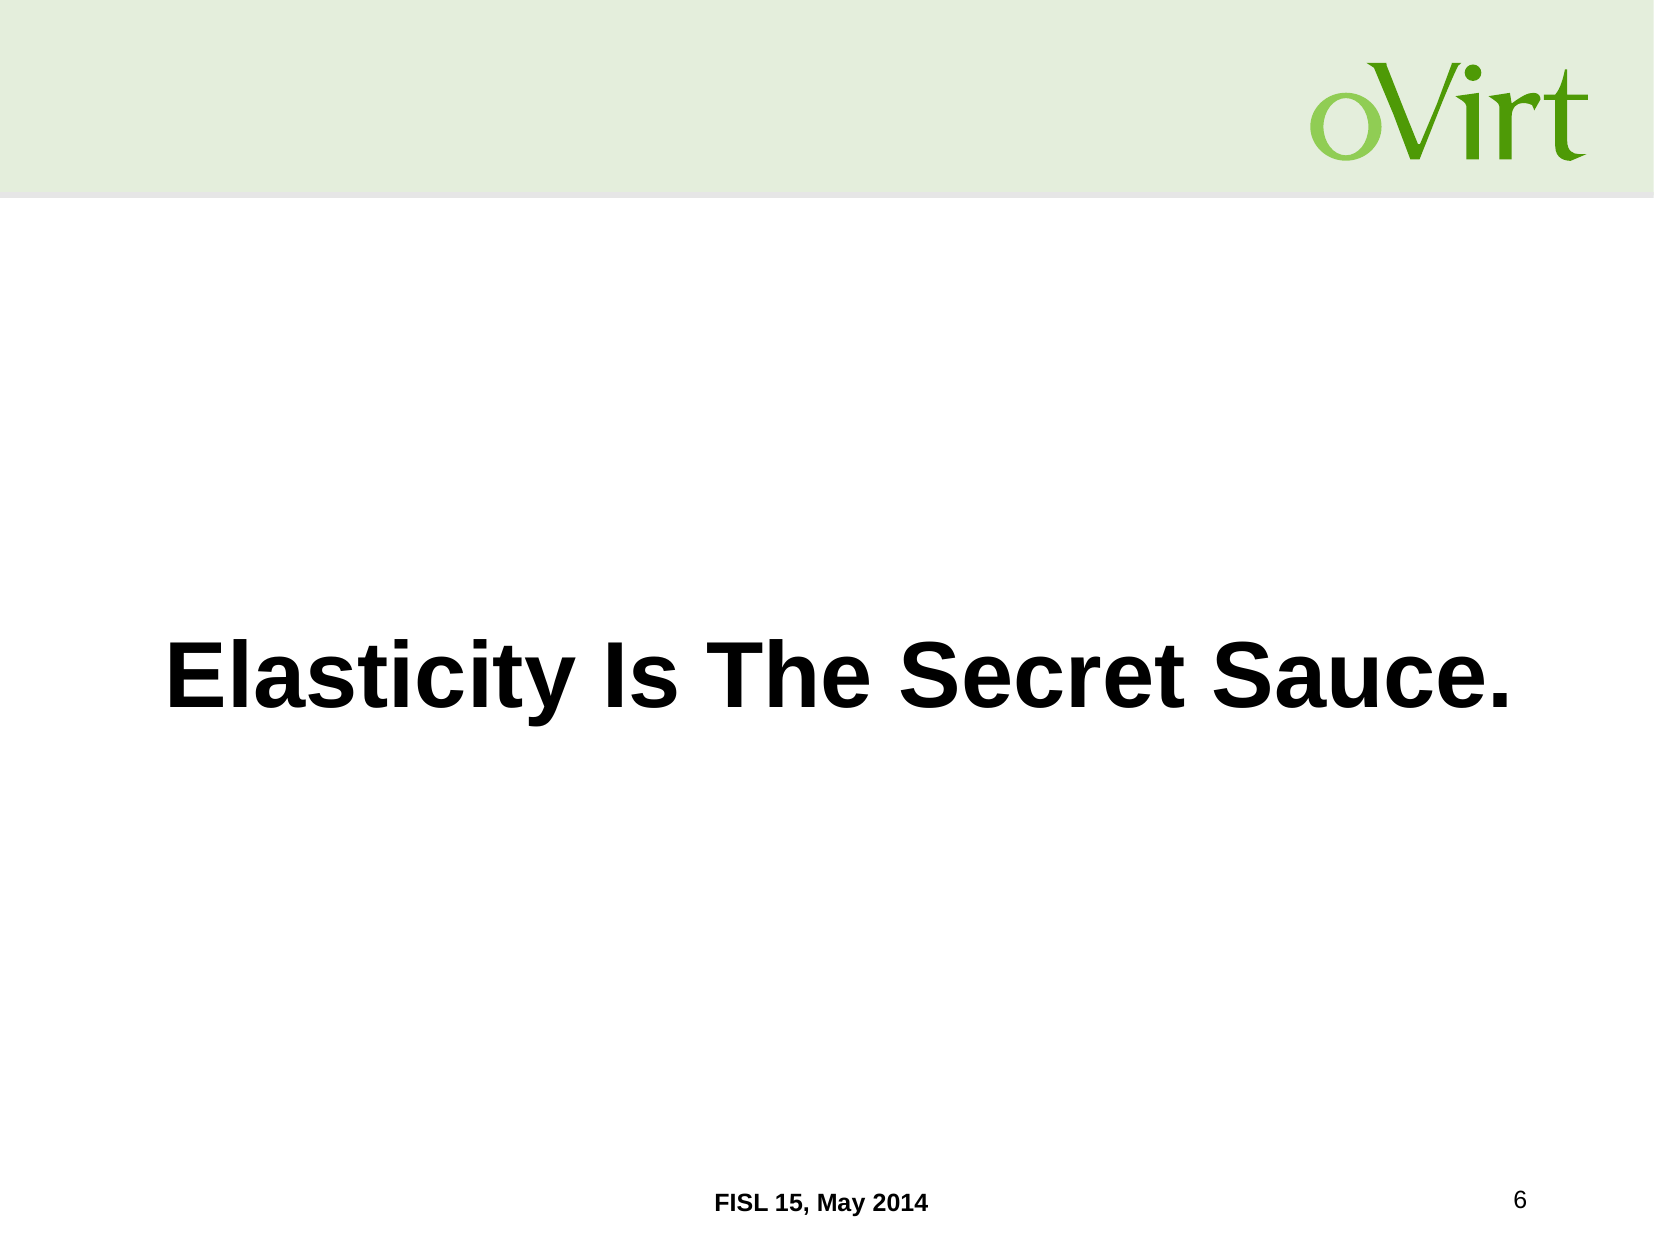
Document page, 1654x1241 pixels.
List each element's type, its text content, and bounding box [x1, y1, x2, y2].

text_box Elasticity Is The Secret Sauce. [150, 615, 1654, 750]
